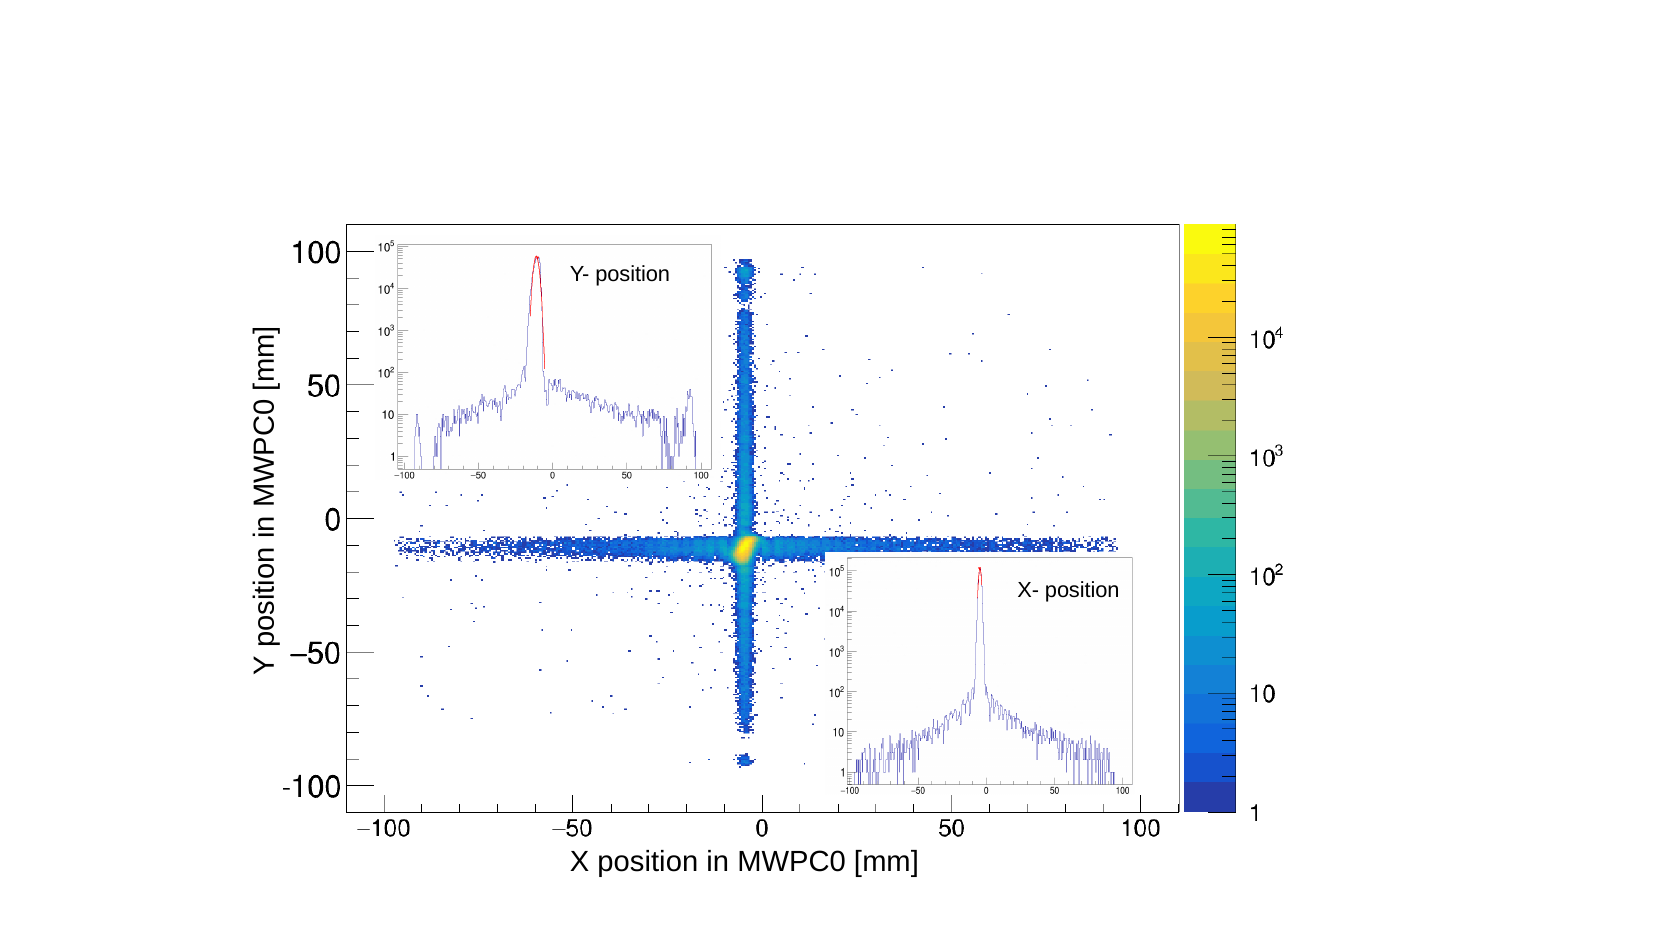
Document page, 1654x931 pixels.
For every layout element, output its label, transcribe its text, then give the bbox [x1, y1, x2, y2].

picture [283, 208, 1291, 841]
text_box Y- position [555, 254, 703, 341]
text_box X position in MWPC0 [mm] [555, 837, 961, 886]
text_box Y position in MWPC0 [mm] [240, 270, 288, 691]
text_box X- position [1002, 570, 1147, 610]
